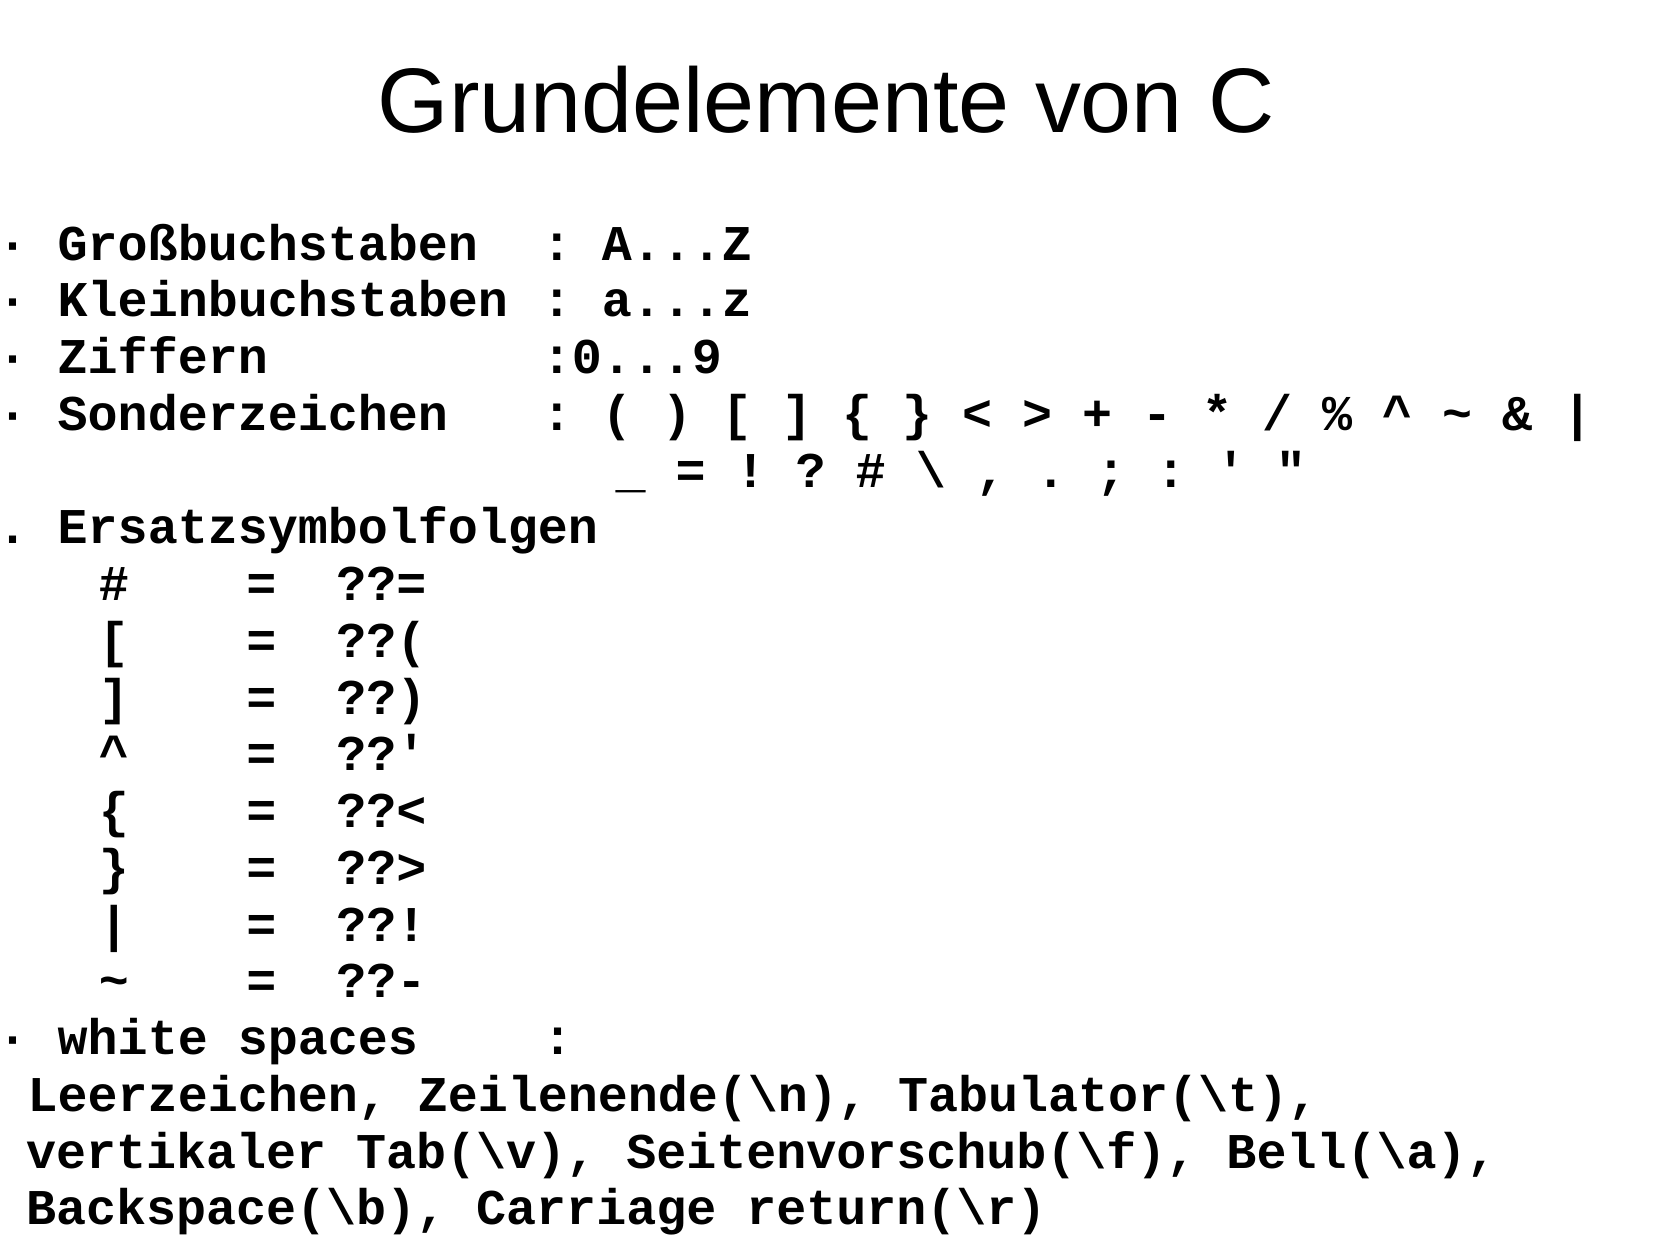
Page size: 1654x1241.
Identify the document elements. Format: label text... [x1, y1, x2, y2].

subtitle · Großbuchstaben : A...Z · Kleinbuchstaben : a...z · Ziffern :0...9 · Sonderzeichen : ( ) [ ] { } < > + - * / % ^ ~ & | _ = ! ? # \ , . ; : ' " . Ersatzsymbolfolgen # = ??= [ = ??( ] = ??) ^ = ??' { = ??< } = ??> | = ??! ~ = ??- · white spaces : Leerzeichen, Zeilenende(\n), Tabulator(\t), vertikaler Tab(\v), Seitenvorschub(\f), Bell(\a), Backspace(\b), Carriage return(\r) [0, 216, 1640, 1241]
title Grundelemente von C [82, 11, 1571, 189]
